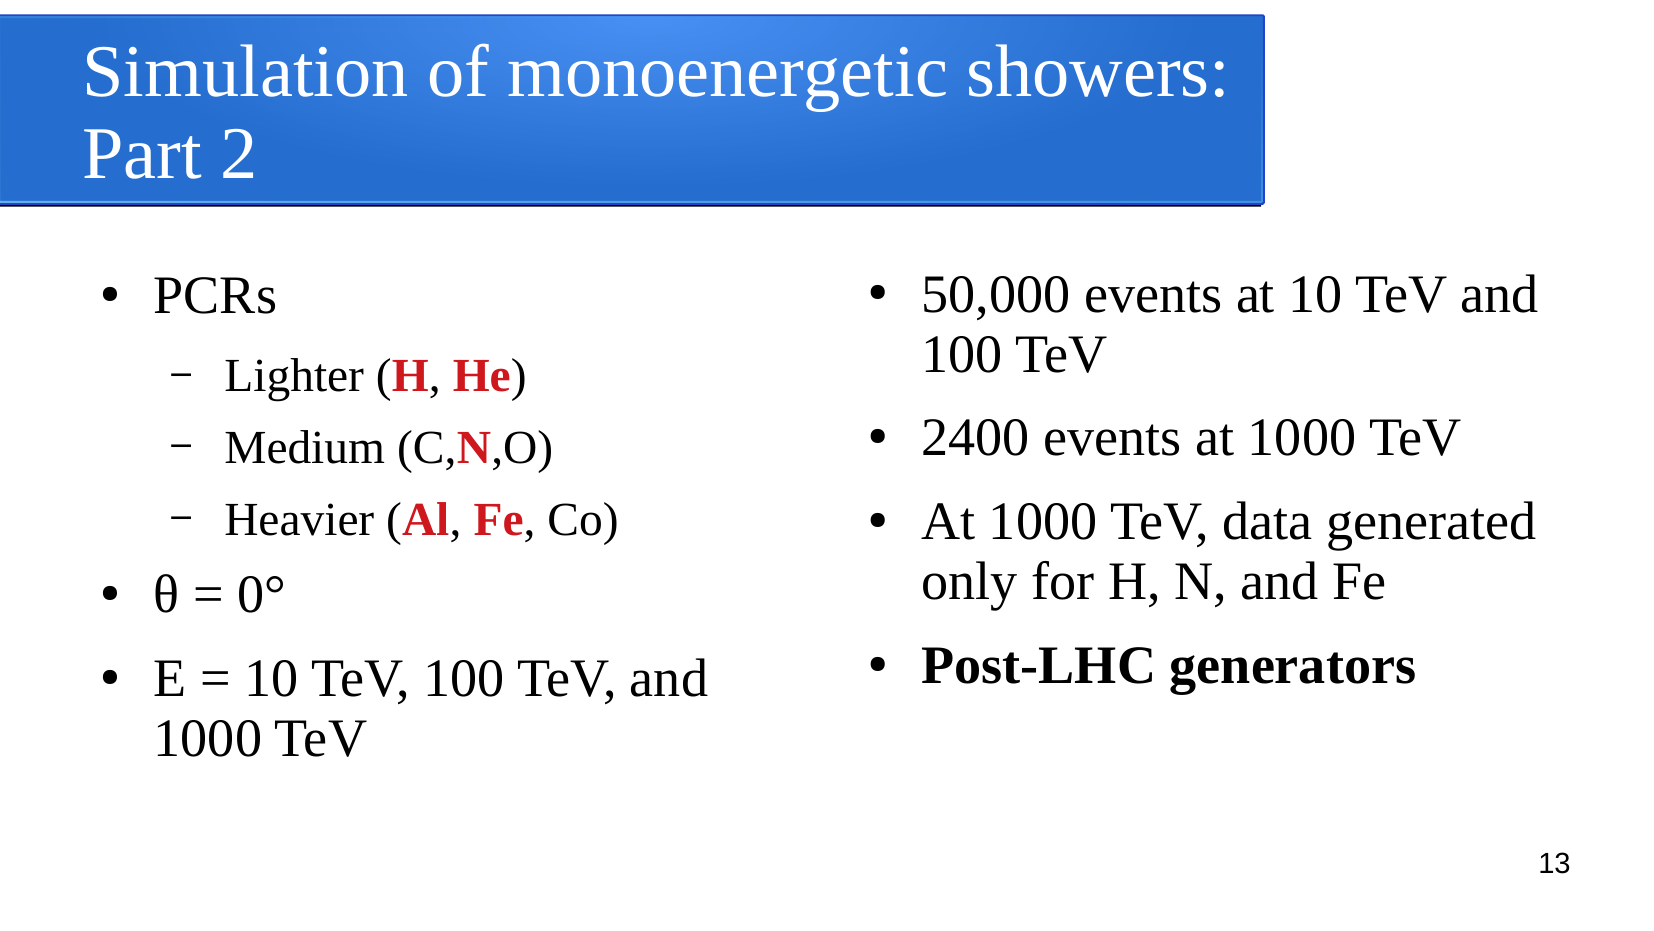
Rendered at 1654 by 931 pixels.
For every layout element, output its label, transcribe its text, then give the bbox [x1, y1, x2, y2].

list PCRs Lighter (H, He) Medium (C,N,O) Heavier (Al, Fe, Co) θ = 0° E = 10 TeV, 100 TeV, and 1000 TeV [82, 265, 827, 806]
title Simulation of monoenergetic showers: Part 2 [82, 29, 1235, 195]
list 50,000 events at 10 TeV and 100 TeV 2400 events at 1000 TeV At 1000 TeV, data generated only for H, N, and Fe Post-LHC generators [850, 263, 1595, 804]
